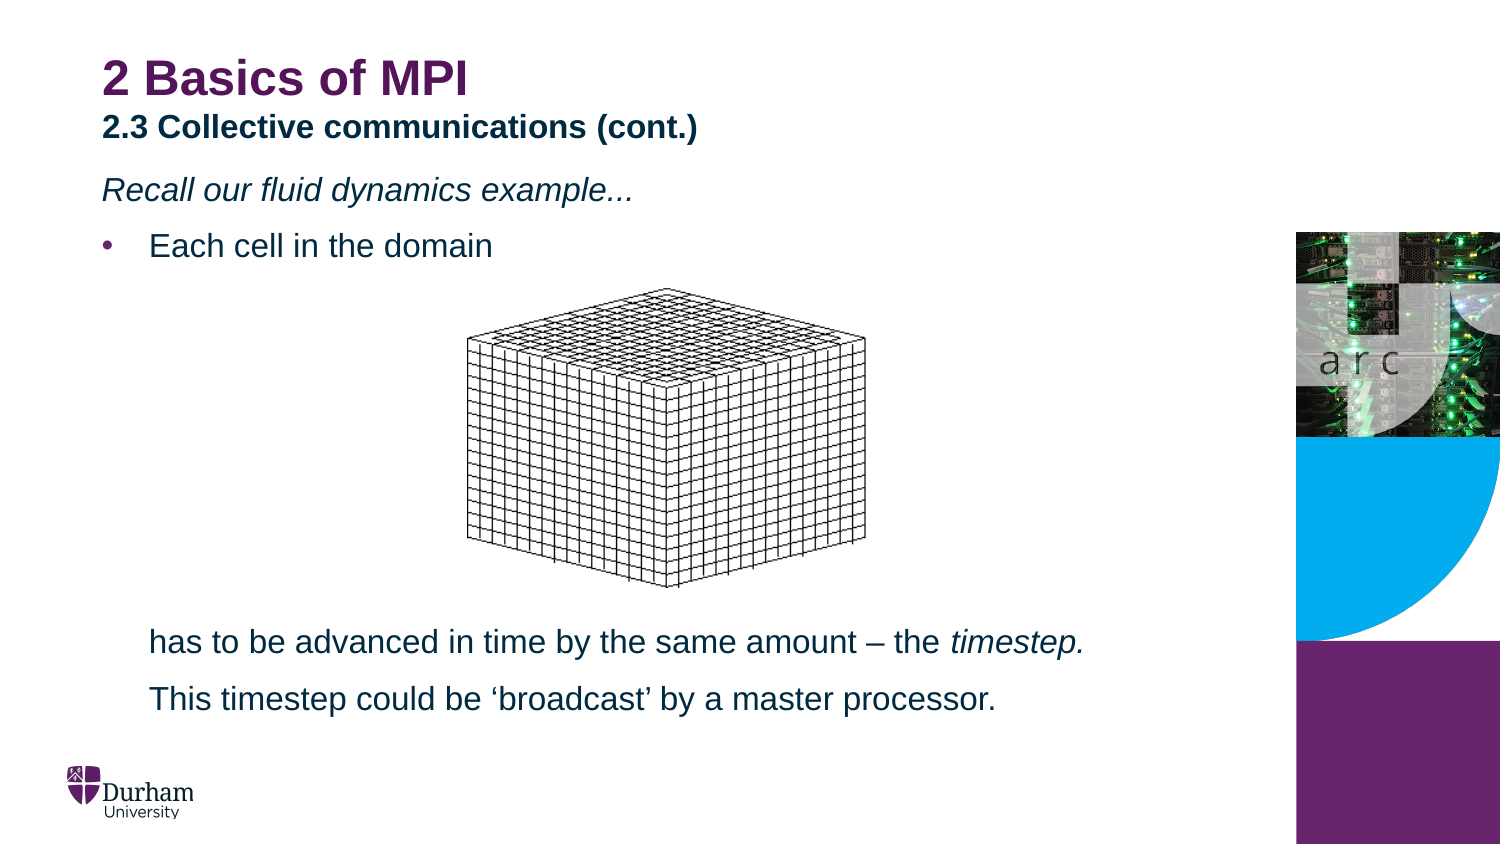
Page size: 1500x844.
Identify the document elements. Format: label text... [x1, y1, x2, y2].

picture [67, 766, 193, 819]
list Recall our fluid dynamics example... Each cell in the domain has to be advanced in time by the same amount – the timestep. This timestep could be ‘broadcast’ by a master processor. [101, 168, 1215, 754]
picture [467, 287, 867, 588]
picture [1296, 232, 1500, 436]
text_box [1296, 640, 1500, 844]
title 2 Basics of MPI 2.3 Collective communications (cont.) [101, 45, 1399, 187]
picture [1332, 467, 1500, 640]
